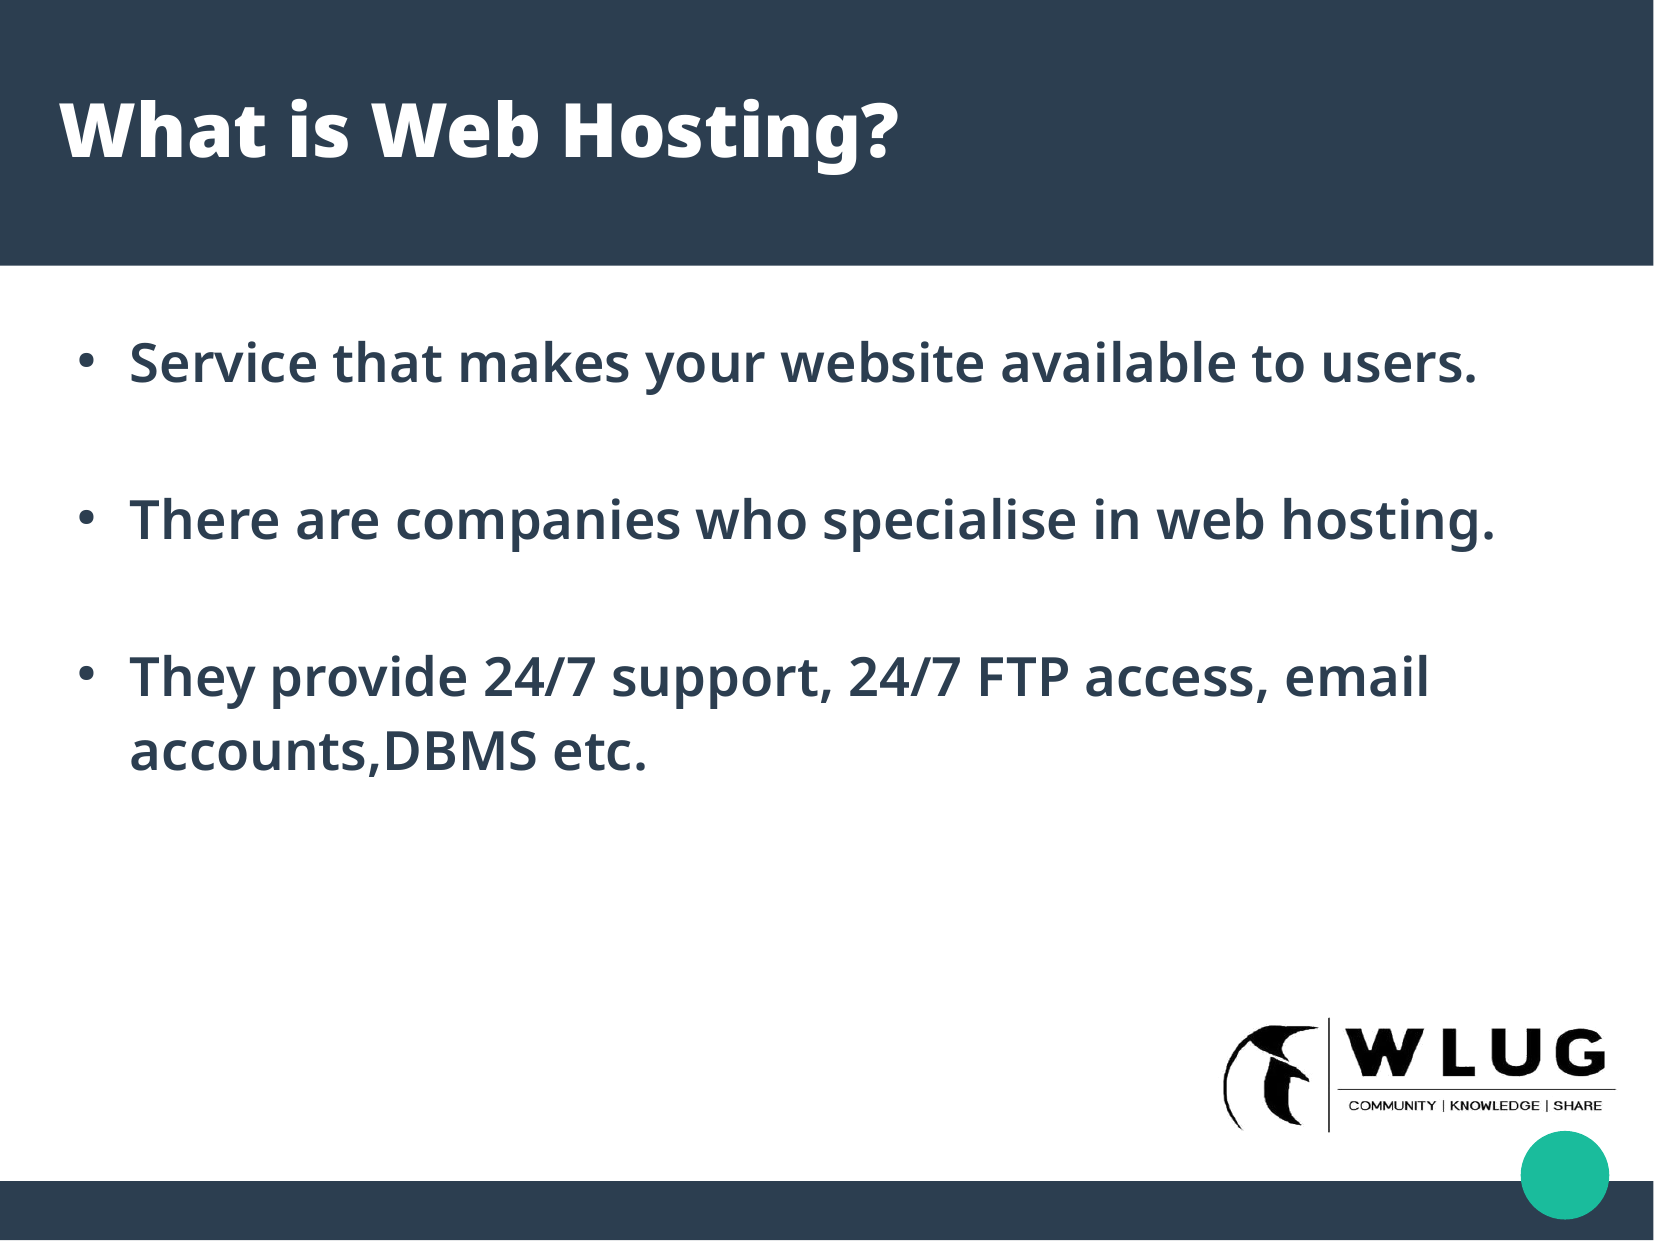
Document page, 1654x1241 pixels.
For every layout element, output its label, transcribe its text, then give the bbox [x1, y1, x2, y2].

title What is Web Hosting? [59, 49, 1595, 207]
list Service that makes your website available to users. There are companies who specialise in web hosting. They provide 24/7 support, 24/7 FTP access, email accounts,DBMS etc. [59, 324, 1595, 1152]
picture [1196, 1009, 1630, 1138]
